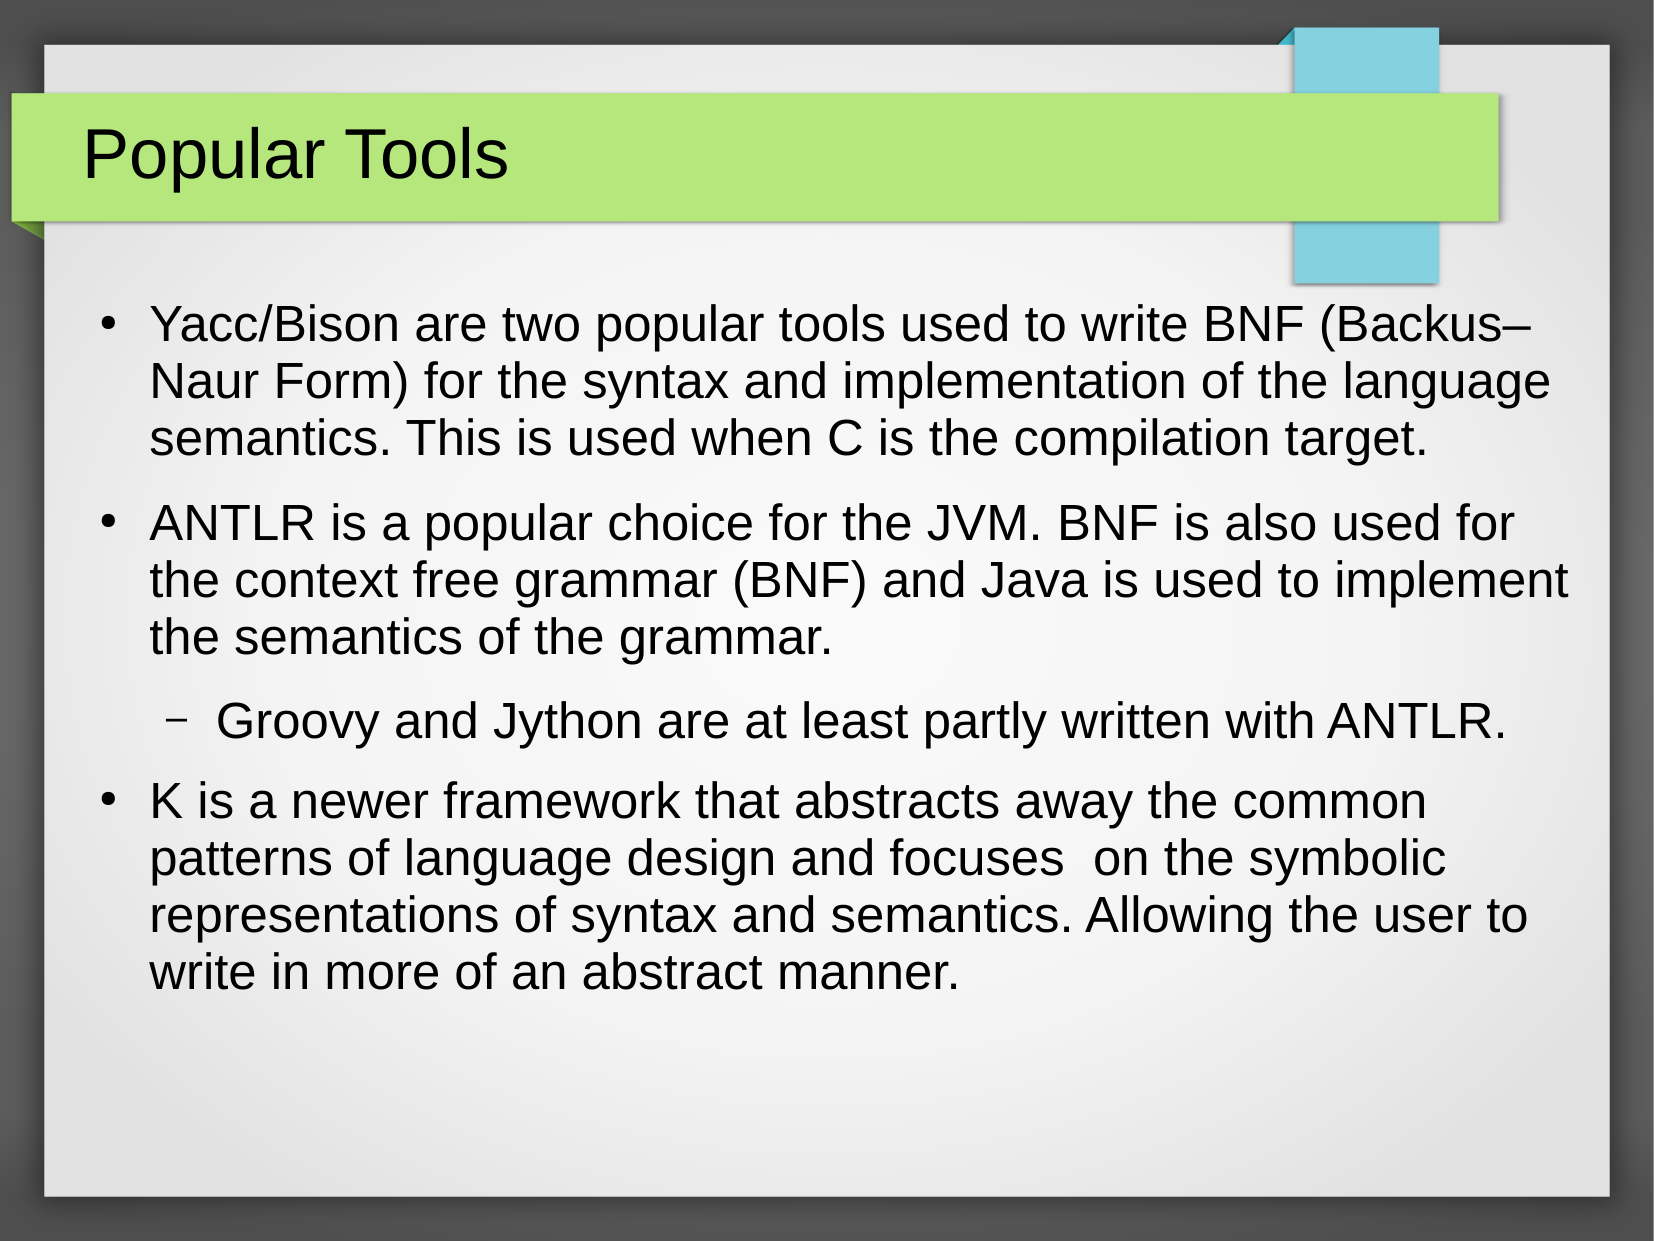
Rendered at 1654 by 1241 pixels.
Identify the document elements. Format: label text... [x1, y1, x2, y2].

list Yacc/Bison are two popular tools used to write BNF (Backus–Naur Form) for the syntax and implementation of the language semantics. This is used when C is the compilation target. ANTLR is a popular choice for the JVM. BNF is also used for the context free grammar (BNF) and Java is used to implement the semantics of the grammar. Groovy and Jython are at least partly written with ANTLR. K is a newer framework that abstracts away the common patterns of language design and focuses on the symbolic representations of syntax and semantics. Allowing the user to write in more of an abstract manner. [82, 295, 1571, 1015]
picture [0, 0, 1654, 1241]
title Popular Tools [82, 94, 1264, 213]
